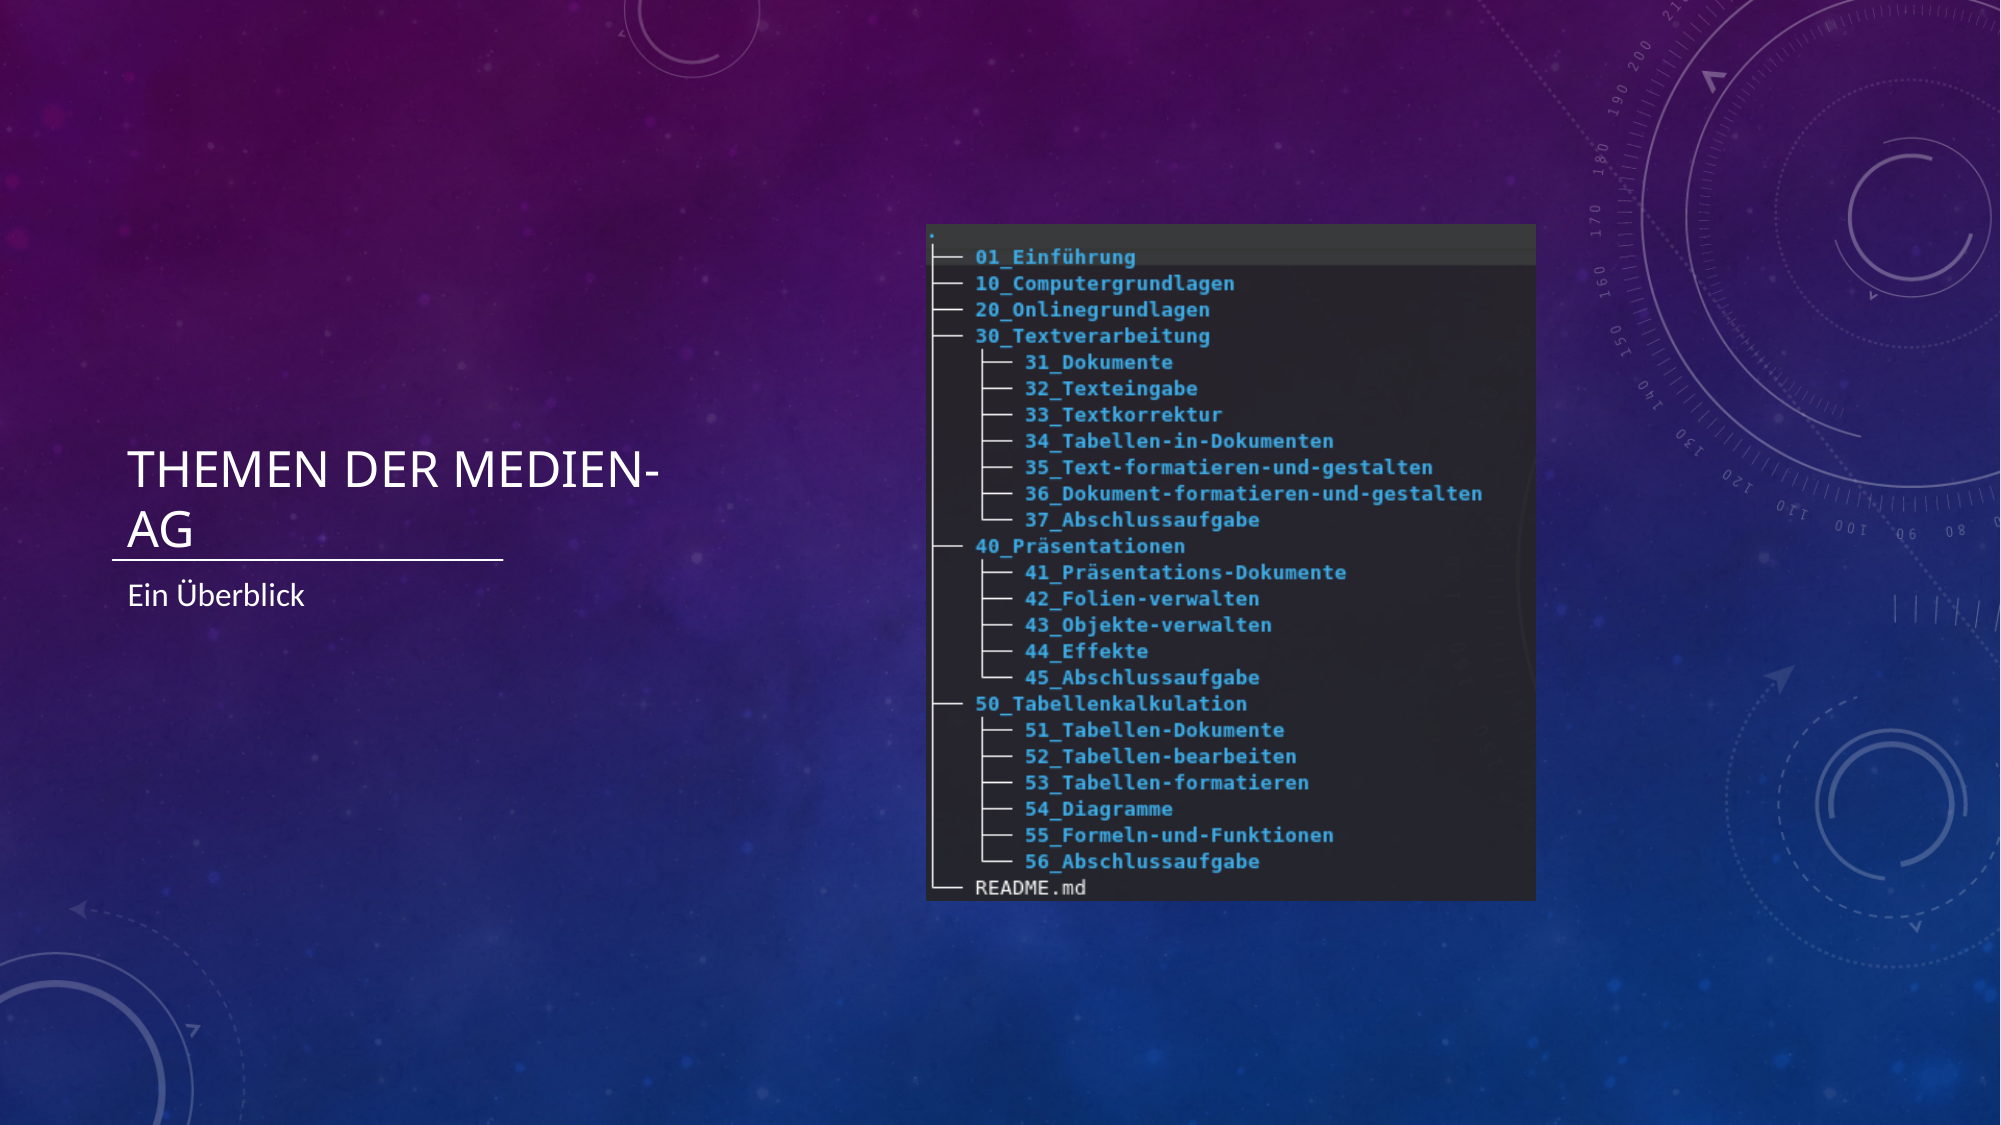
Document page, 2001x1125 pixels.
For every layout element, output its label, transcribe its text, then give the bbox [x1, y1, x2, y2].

title Themen der Medien-AG [112, 340, 717, 565]
list [762, 99, 1775, 950]
list Ein Überblick [112, 565, 717, 866]
picture [0, 0, 2001, 1125]
